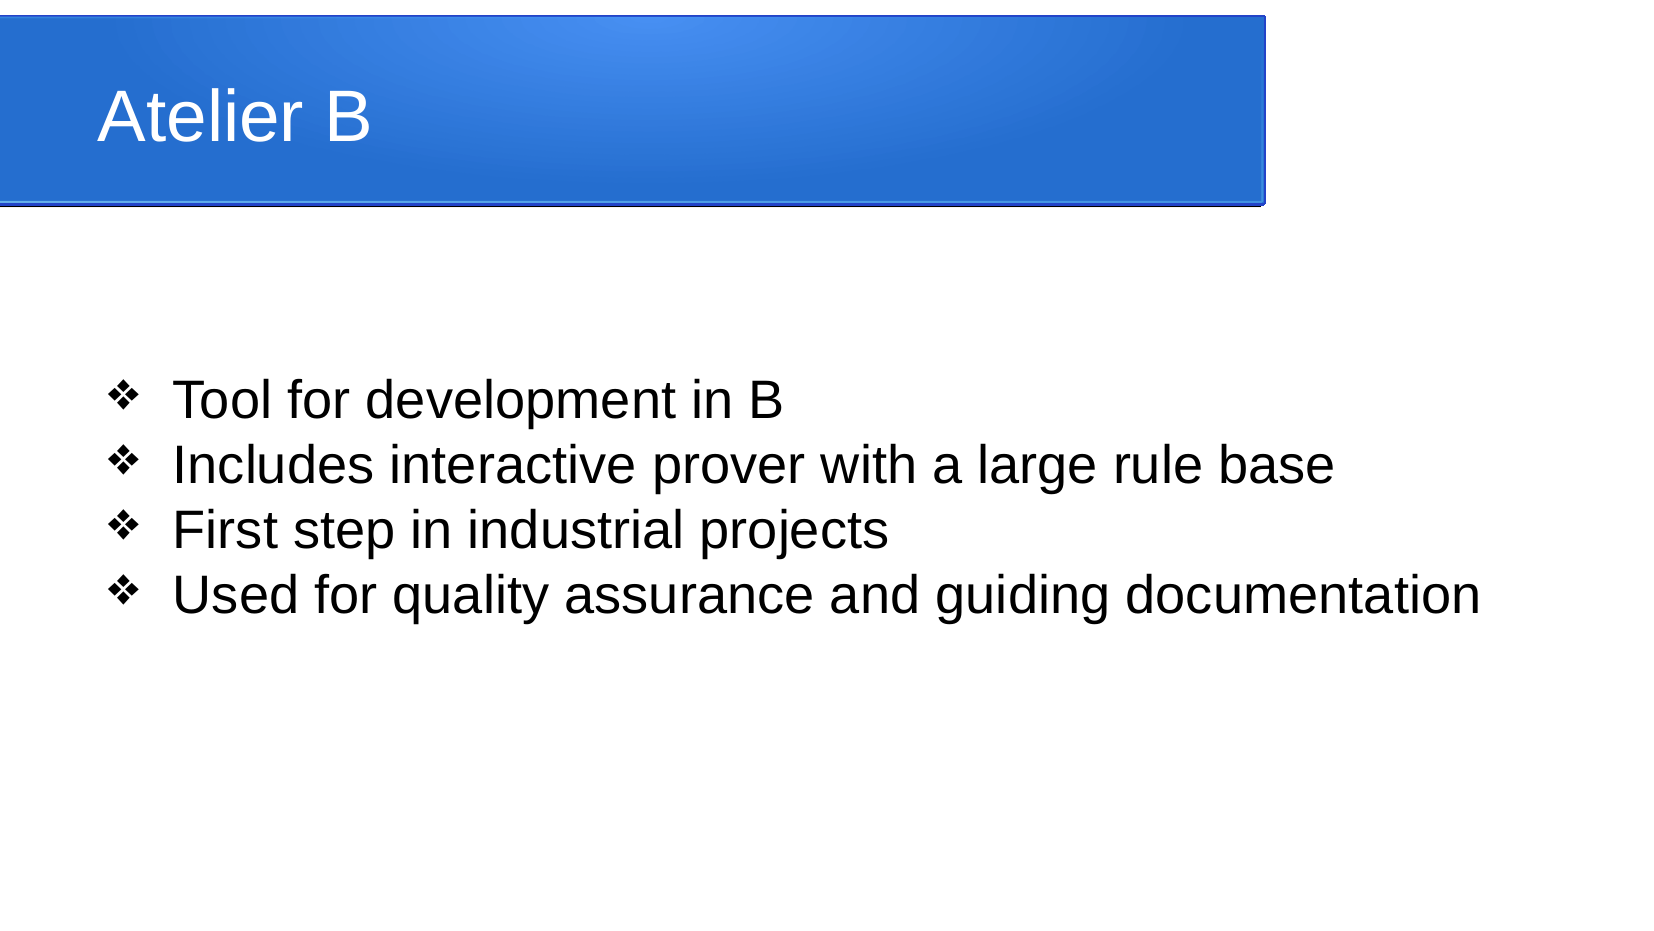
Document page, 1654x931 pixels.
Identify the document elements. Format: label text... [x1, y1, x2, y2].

picture [0, 13, 1269, 211]
subtitle Tool for development in B Includes interactive prover with a large rule base First step in industrial projects Used for quality assurance and guiding documentation [82, 224, 1571, 764]
title Atelier B [82, 35, 1235, 189]
